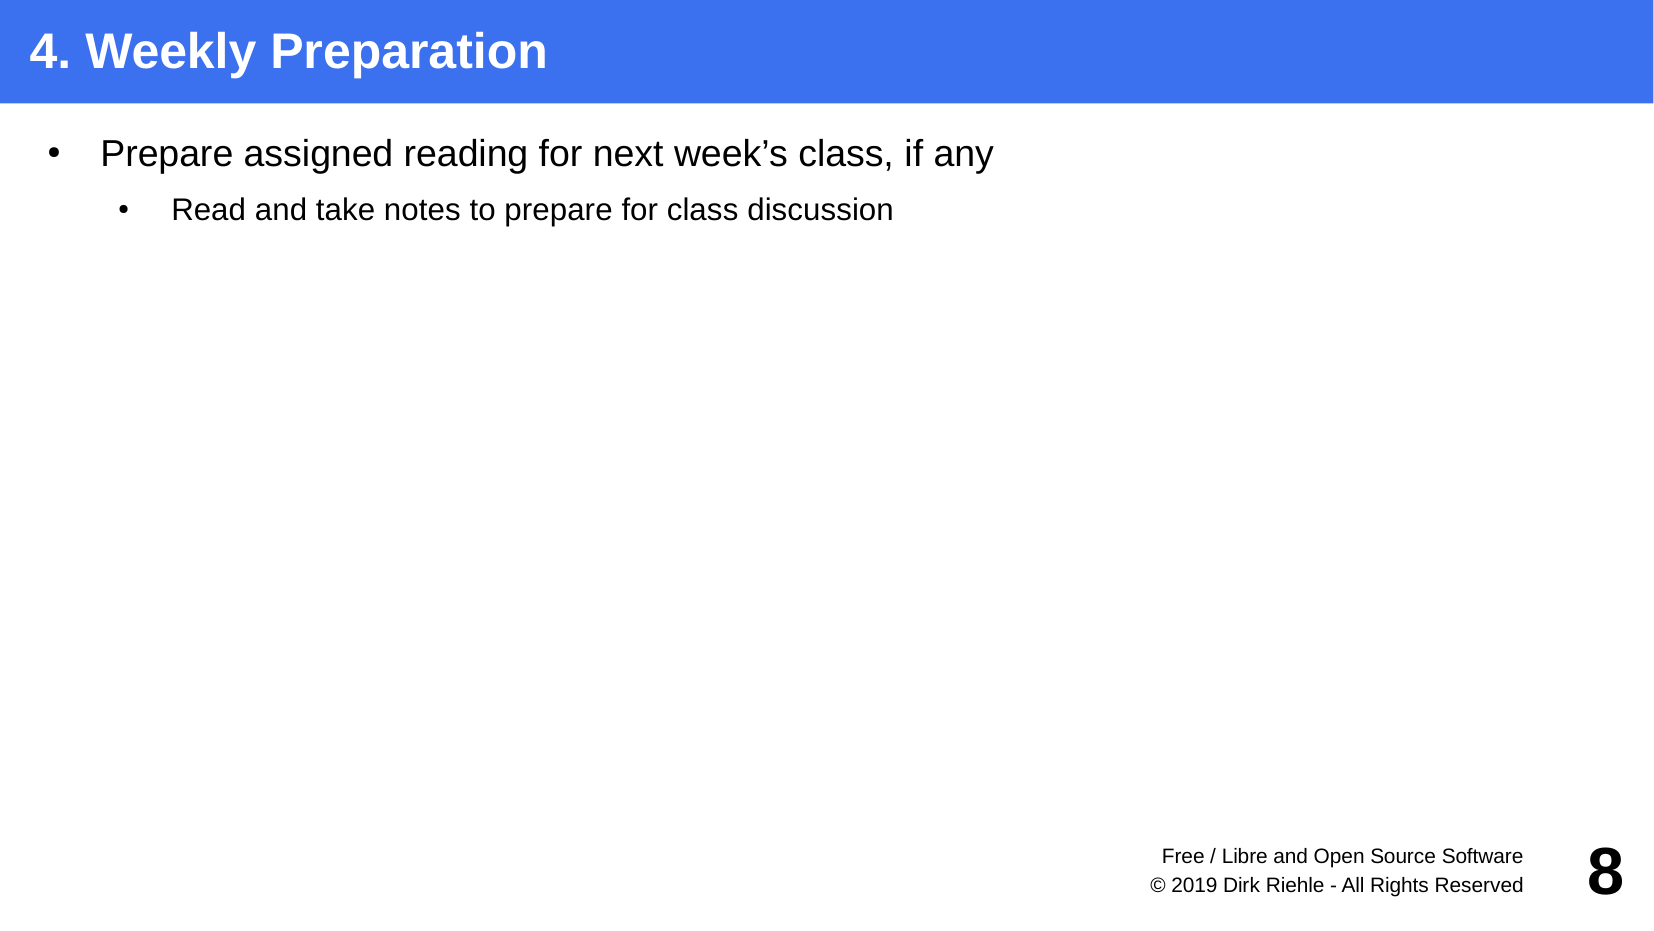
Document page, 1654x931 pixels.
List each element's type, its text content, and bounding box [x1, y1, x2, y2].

title 4. Weekly Preparation [0, 0, 1654, 104]
list Prepare assigned reading for next week’s class, if any Read and take notes to prepare for class discussion [29, 132, 1625, 813]
